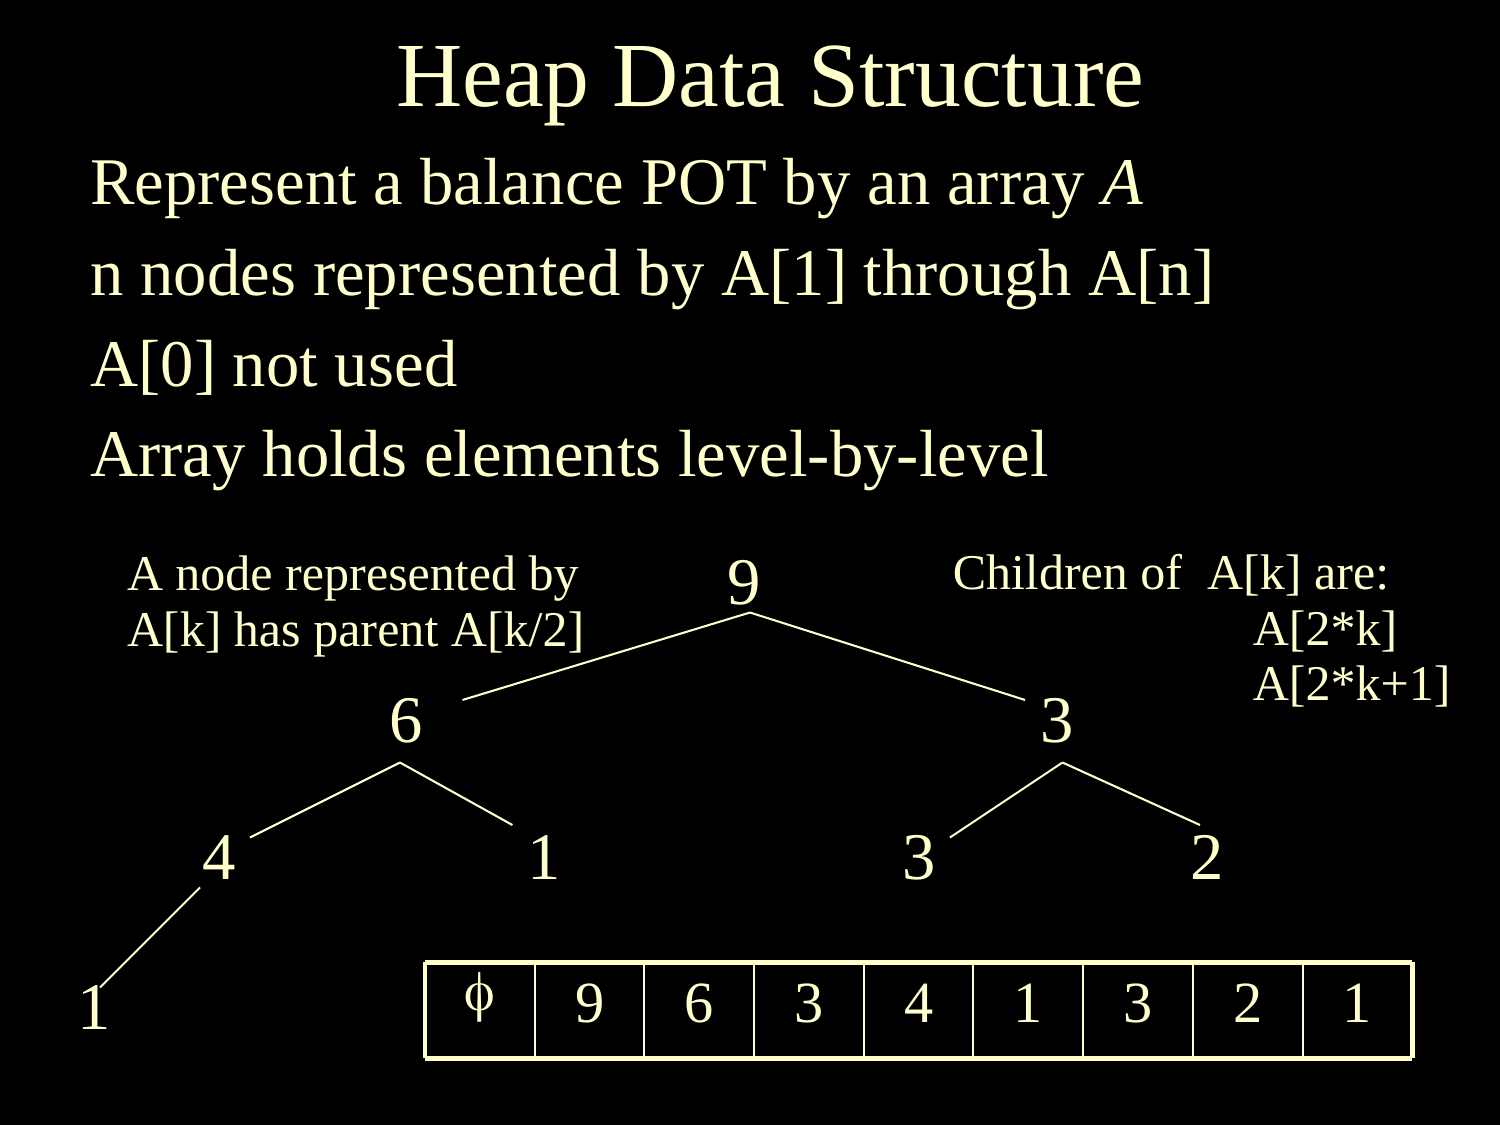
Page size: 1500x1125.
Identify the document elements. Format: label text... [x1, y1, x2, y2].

text_box 2 [1194, 965, 1302, 1056]
text_box 3 [887, 812, 951, 902]
text_box 9 [712, 537, 776, 622]
text_box 3 [1025, 719, 1089, 765]
text_box 9 [536, 965, 643, 1056]
text_box 3 [1084, 965, 1192, 1056]
text_box 1 [974, 965, 1082, 1056]
text_box 6 [375, 674, 439, 765]
text_box 4 [187, 812, 251, 902]
text_box 1 [512, 812, 576, 902]
text_box A node represented by A[k] has parent A[k/2] [112, 538, 600, 665]
text_box 2 [1175, 812, 1239, 902]
text_box 1 [1304, 965, 1410, 1056]
text_box 3 [755, 965, 863, 1056]
title Heap Data Structure [42, 16, 1500, 134]
text_box 6 [645, 965, 753, 1056]
text_box  [427, 965, 534, 1056]
text_box Children of A[k] are: A[2*k] A[2*k+1] [938, 537, 1466, 719]
text_box 1 [62, 962, 126, 1052]
list Represent a balance POT by an array A n nodes represented by A[1] through A[n] A[0] not used Array holds elements level-by-level [75, 137, 1482, 538]
text_box 4 [865, 965, 972, 1056]
text_box 9 [712, 614, 776, 627]
